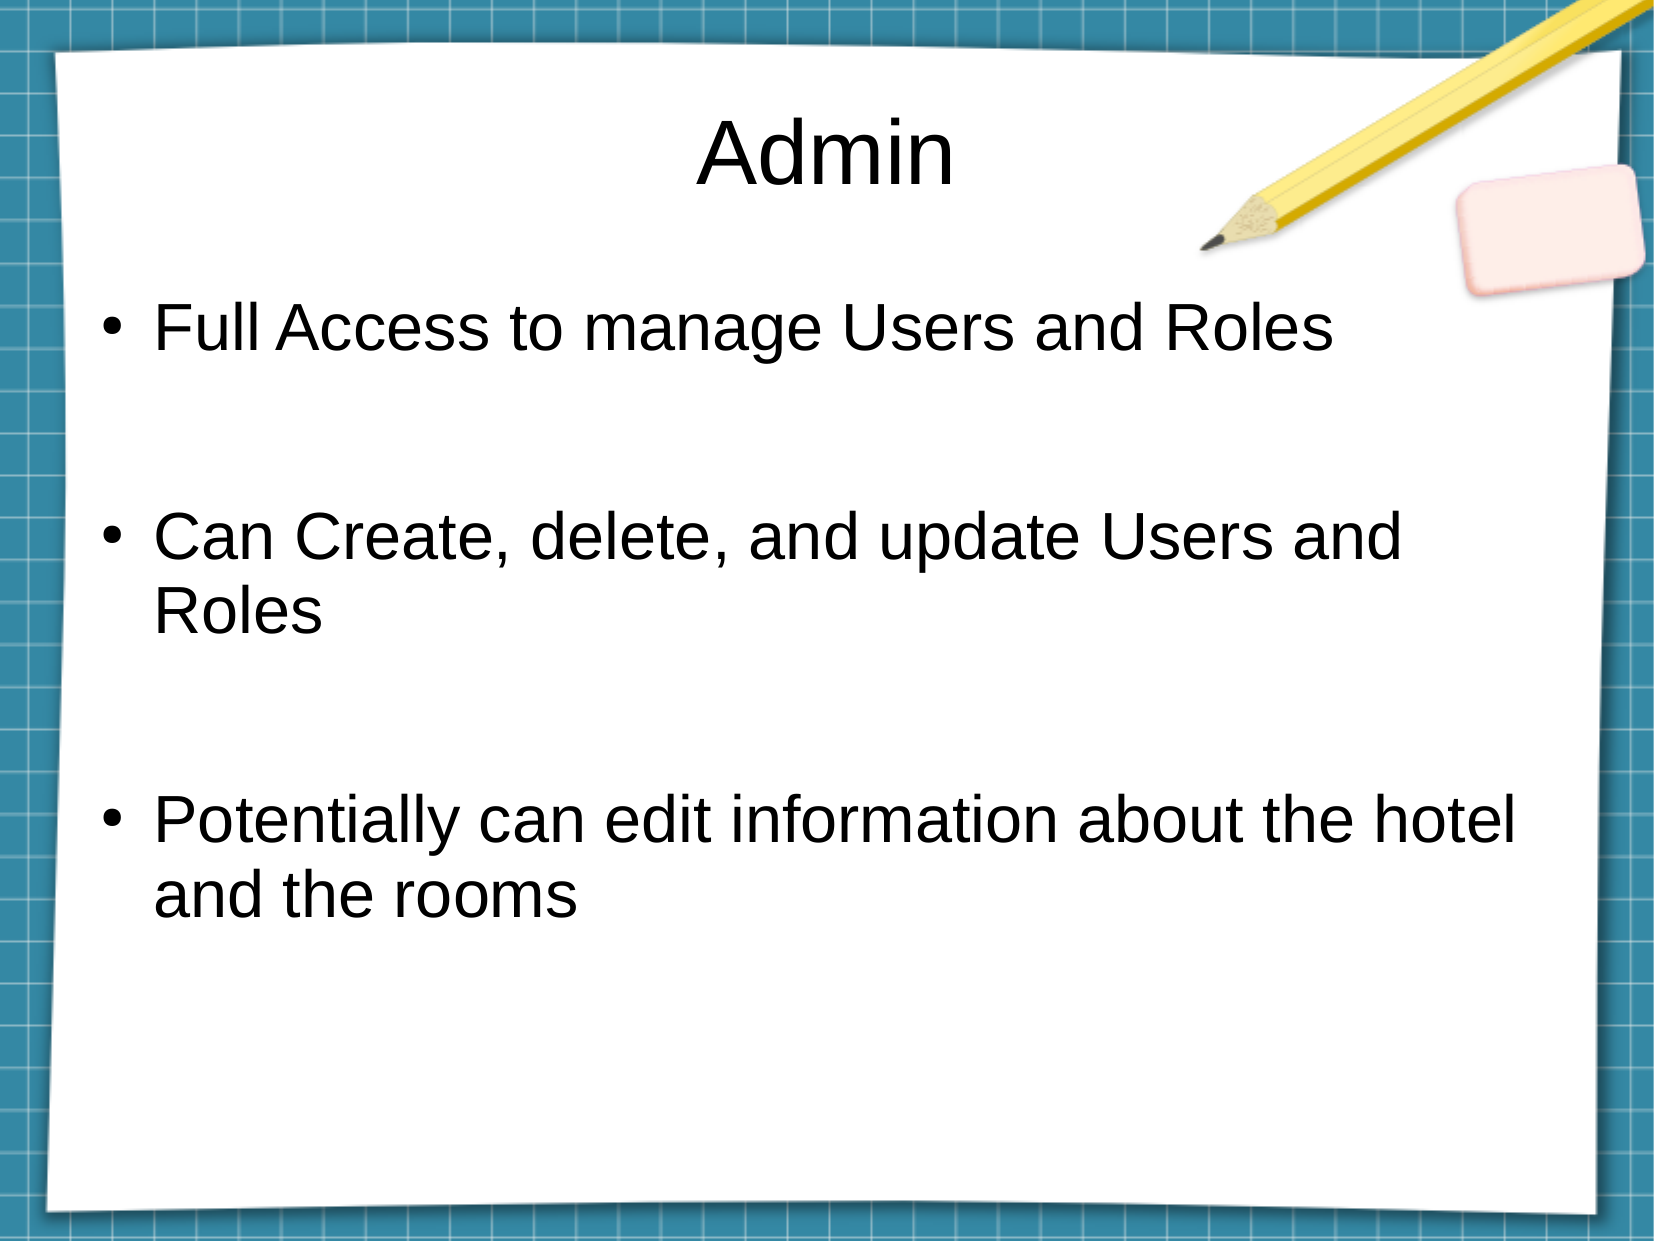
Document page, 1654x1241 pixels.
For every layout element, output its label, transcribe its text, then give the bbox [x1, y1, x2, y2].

list Full Access to manage Users and Roles Can Create, delete, and update Users and Roles Potentially can edit information about the hotel and the rooms [82, 290, 1571, 1010]
picture [0, 0, 1654, 1241]
title Admin [82, 49, 1571, 257]
